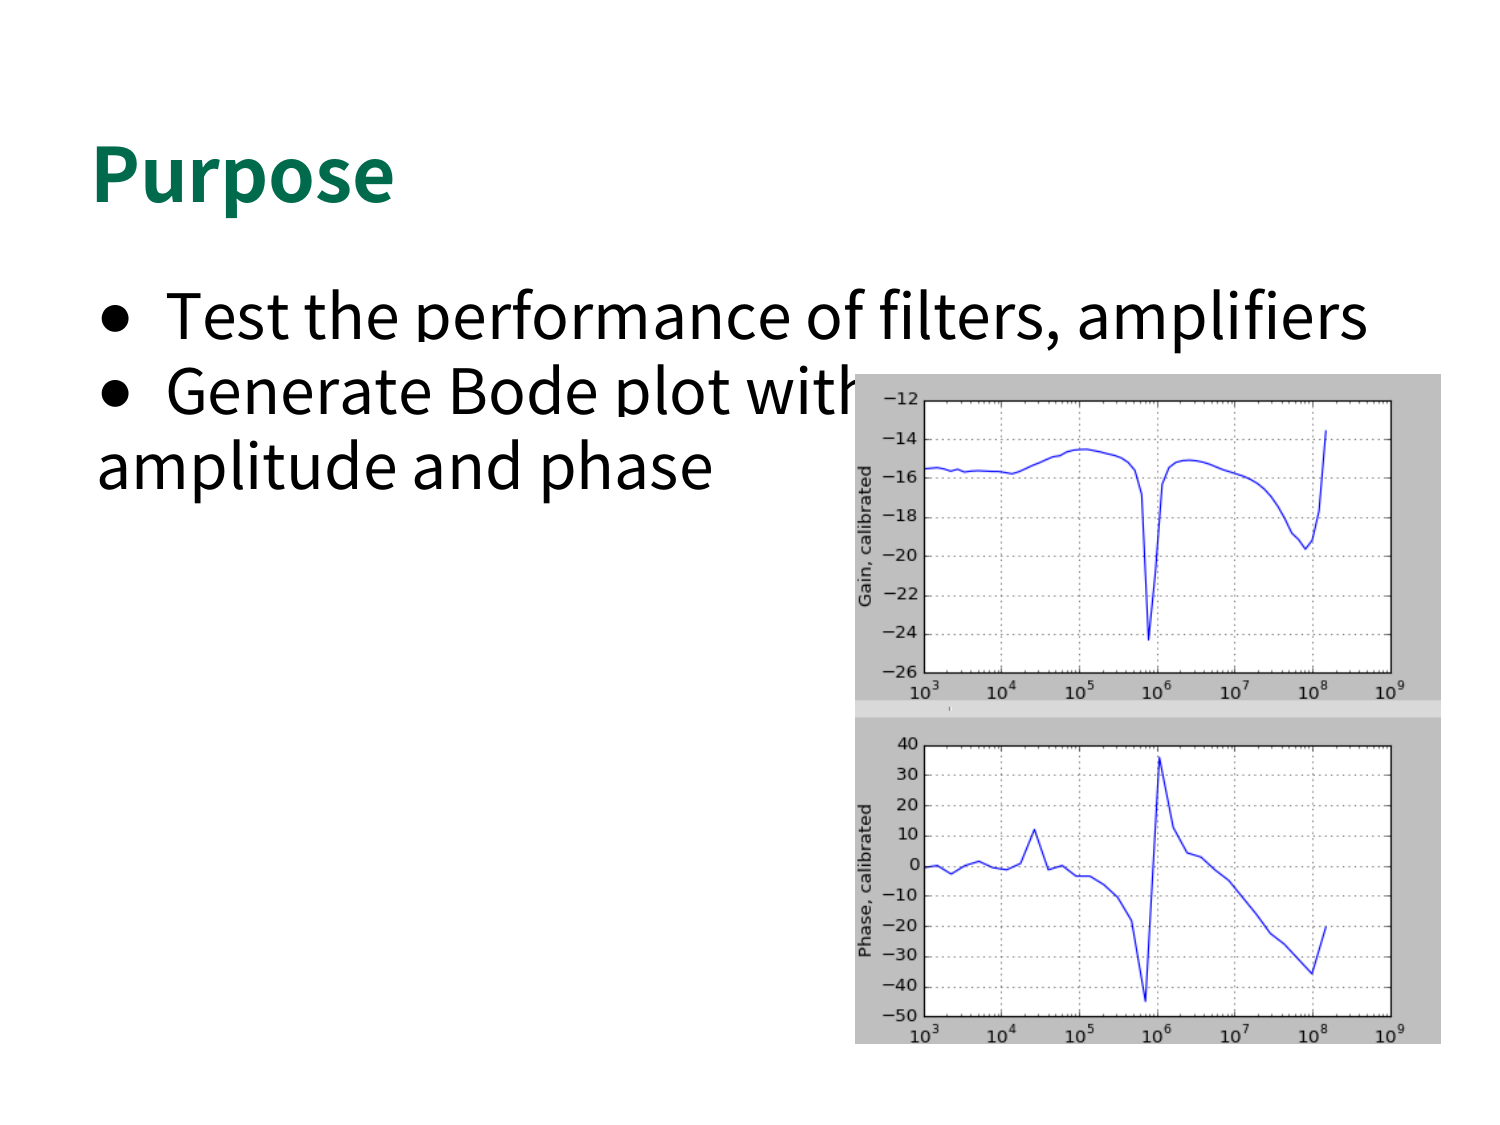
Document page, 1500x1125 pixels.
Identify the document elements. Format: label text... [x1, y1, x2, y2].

list Test the performance of filters, amplifiers Generate Bode plot with amplitude and phase [75, 262, 1426, 1078]
title Purpose [75, 45, 1426, 233]
picture [855, 374, 1441, 1044]
